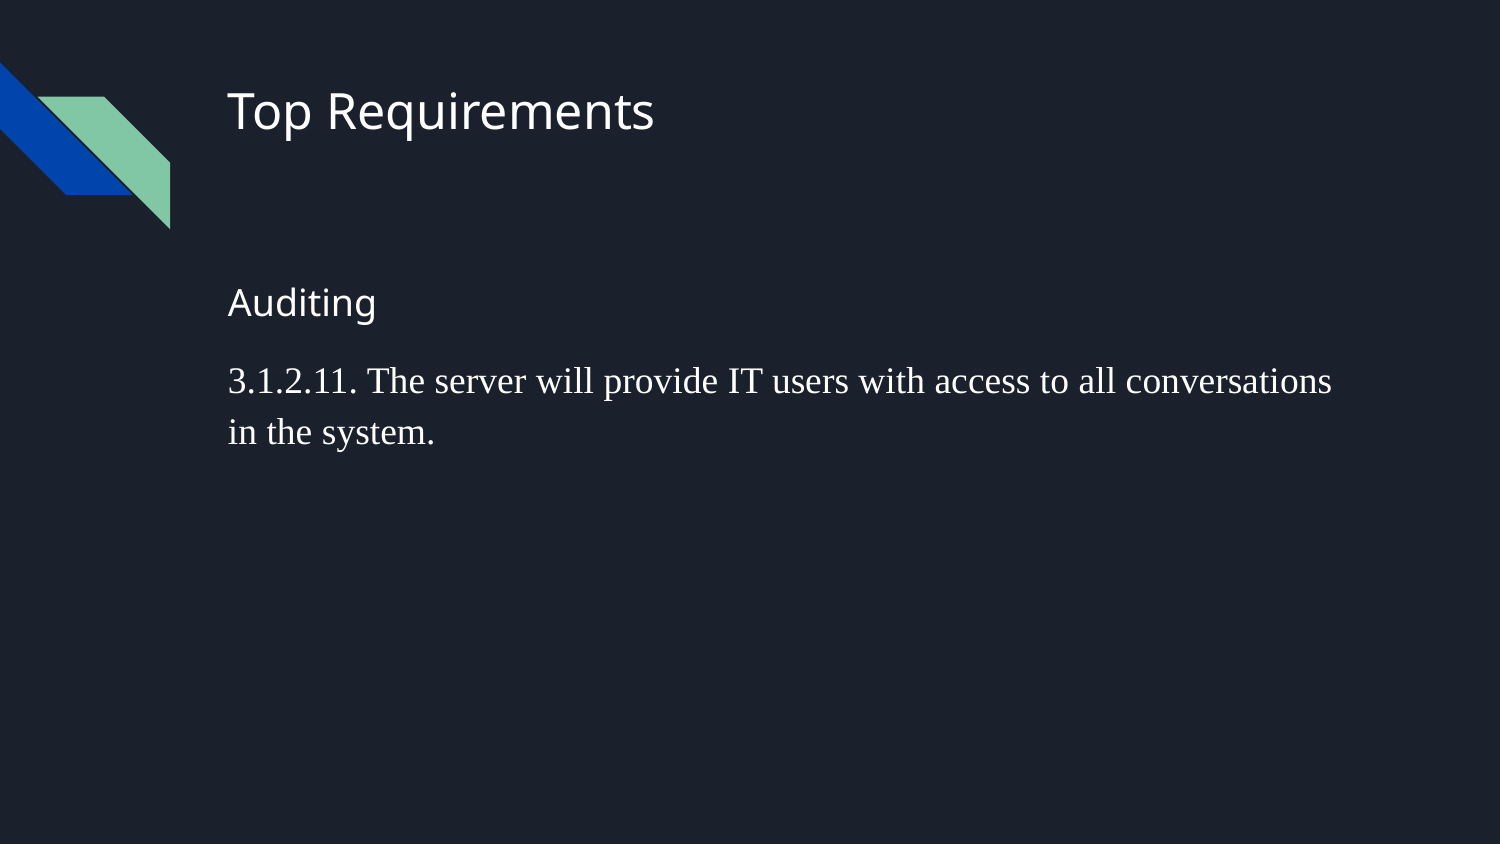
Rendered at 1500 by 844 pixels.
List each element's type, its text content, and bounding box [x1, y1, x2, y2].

title Top Requirements [212, 64, 1368, 215]
list Auditing 3.1.2.11. The server will provide IT users with access to all conversations in the system. [212, 257, 1368, 735]
